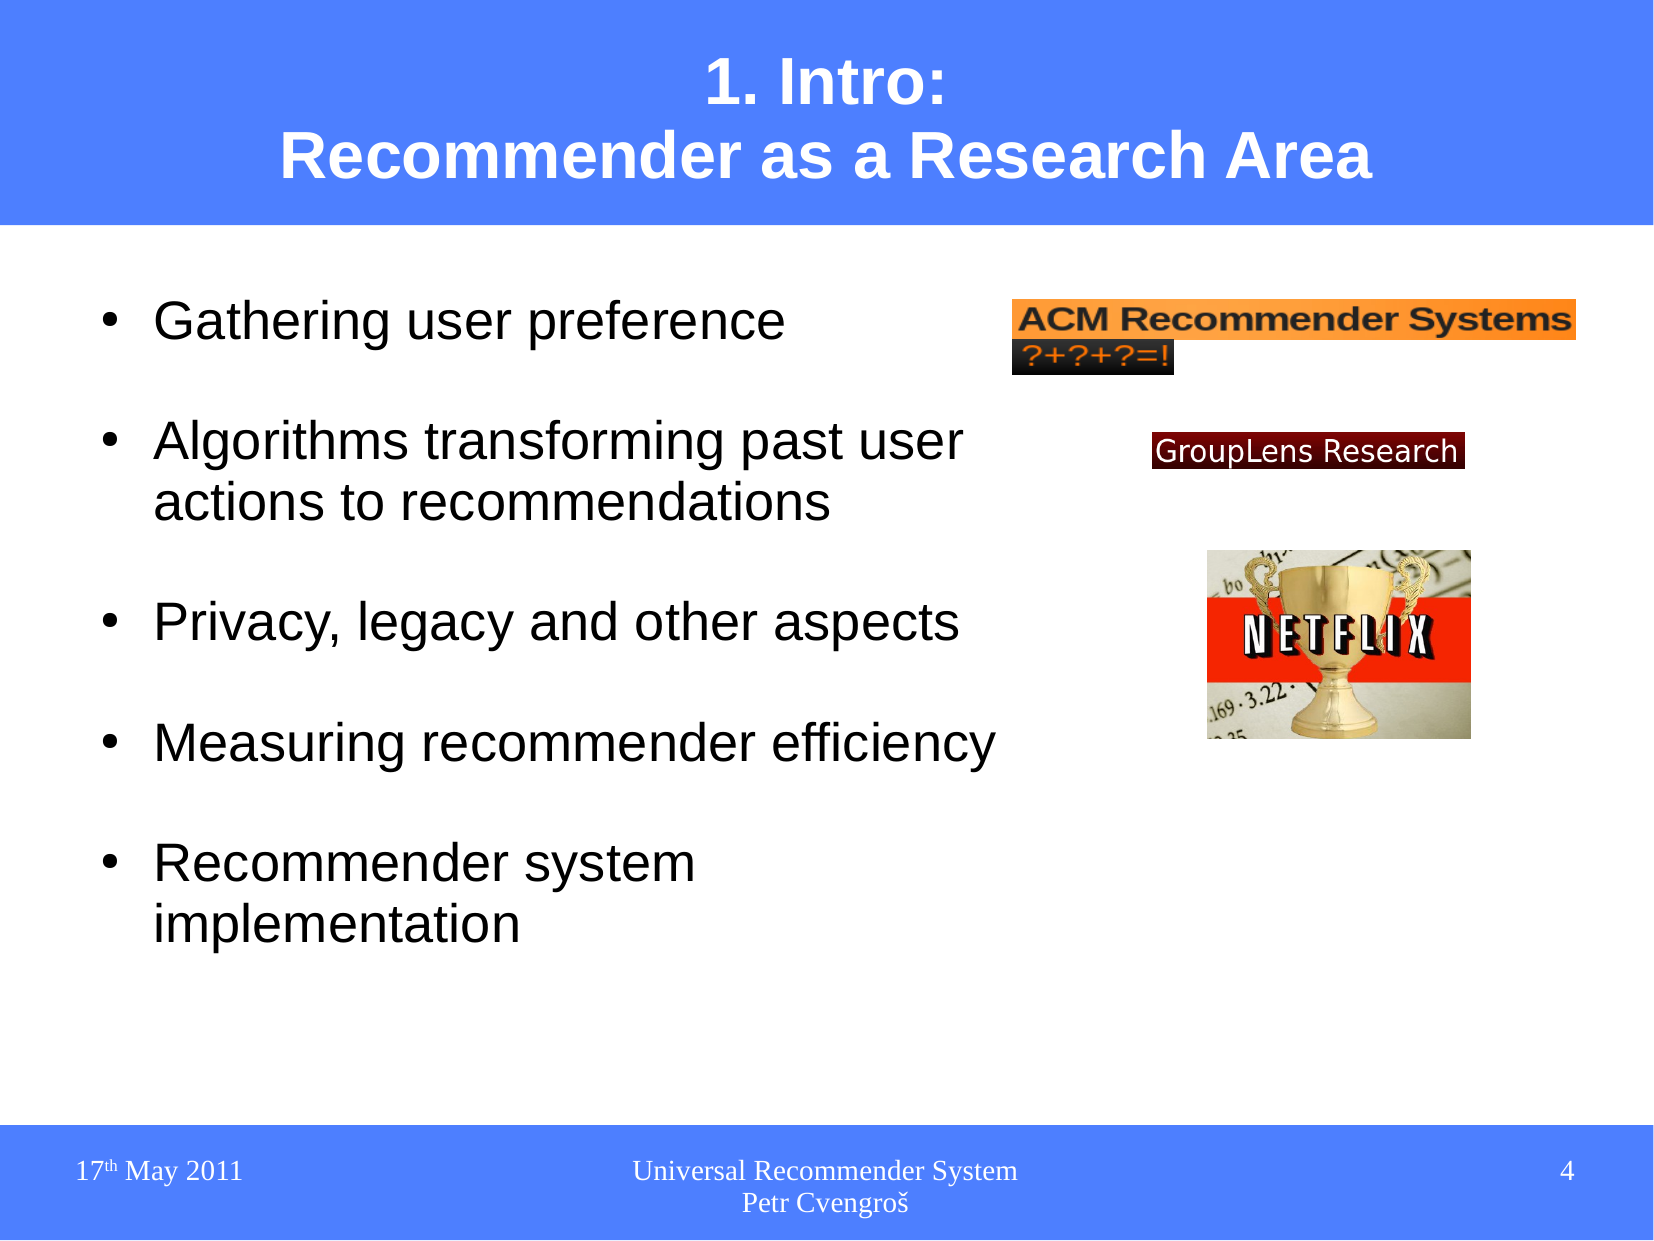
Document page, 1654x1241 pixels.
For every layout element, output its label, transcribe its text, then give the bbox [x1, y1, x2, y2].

picture [1012, 299, 1576, 376]
title 1. Intro: Recommender as a Research Area [82, 32, 1571, 205]
list Gathering user preference Algorithms transforming past user actions to recommendations Privacy, legacy and other aspects Measuring recommender efficiency Recommender system implementation [82, 290, 1013, 1094]
picture [1207, 550, 1471, 739]
picture [1152, 432, 1465, 469]
